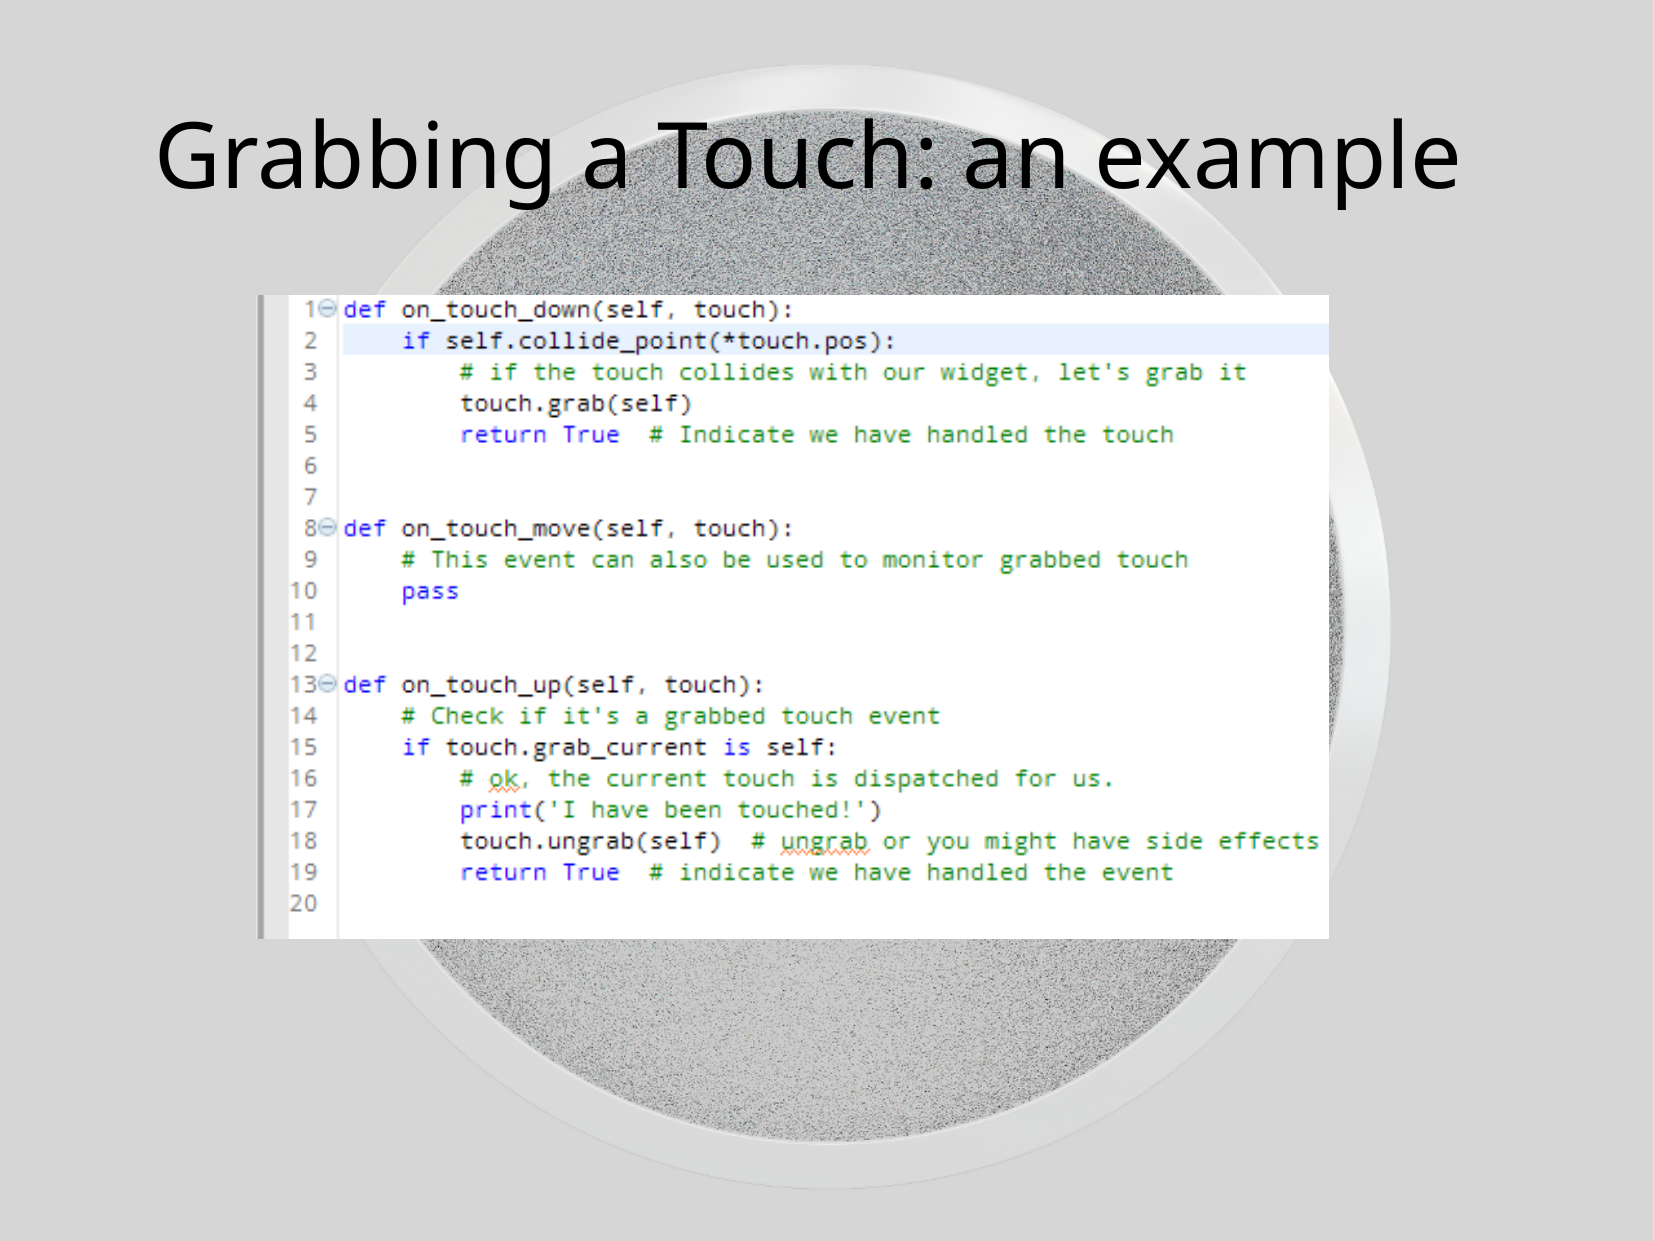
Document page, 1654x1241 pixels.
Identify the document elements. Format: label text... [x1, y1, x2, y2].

title Grabbing a Touch: an example [82, 49, 1536, 257]
picture [0, 0, 1654, 1241]
